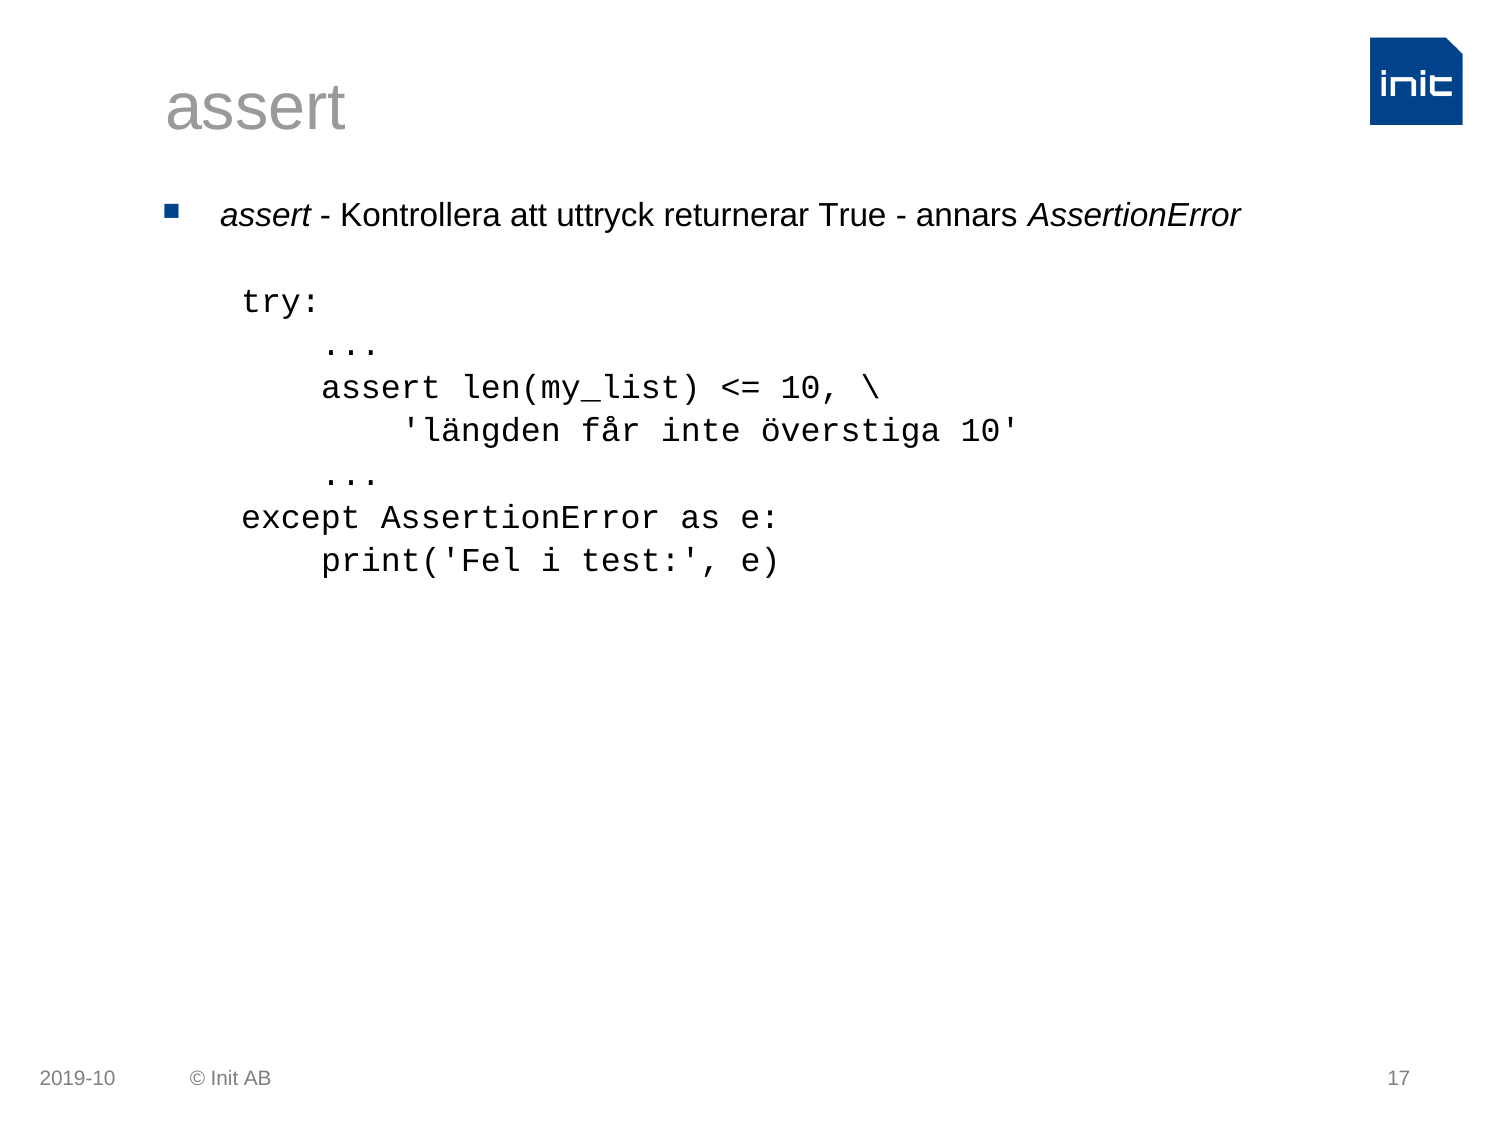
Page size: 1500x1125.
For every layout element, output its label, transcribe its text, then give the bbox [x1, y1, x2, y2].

text_box 2019-10 [24, 1037, 151, 1098]
text_box assert [150, 0, 1351, 151]
text_box © Init AB [174, 1037, 1326, 1098]
text_box assert - Kontrollera att uttryck returnerar True - annars AssertionError try: ... assert len(my_list) <= 10, \ 'längden får inte överstiga 10' ... except AssertionError as e: print('Fel i test:', e) [150, 189, 1351, 975]
text_box <nummer> [1350, 1037, 1426, 1098]
picture [1370, 37, 1463, 125]
